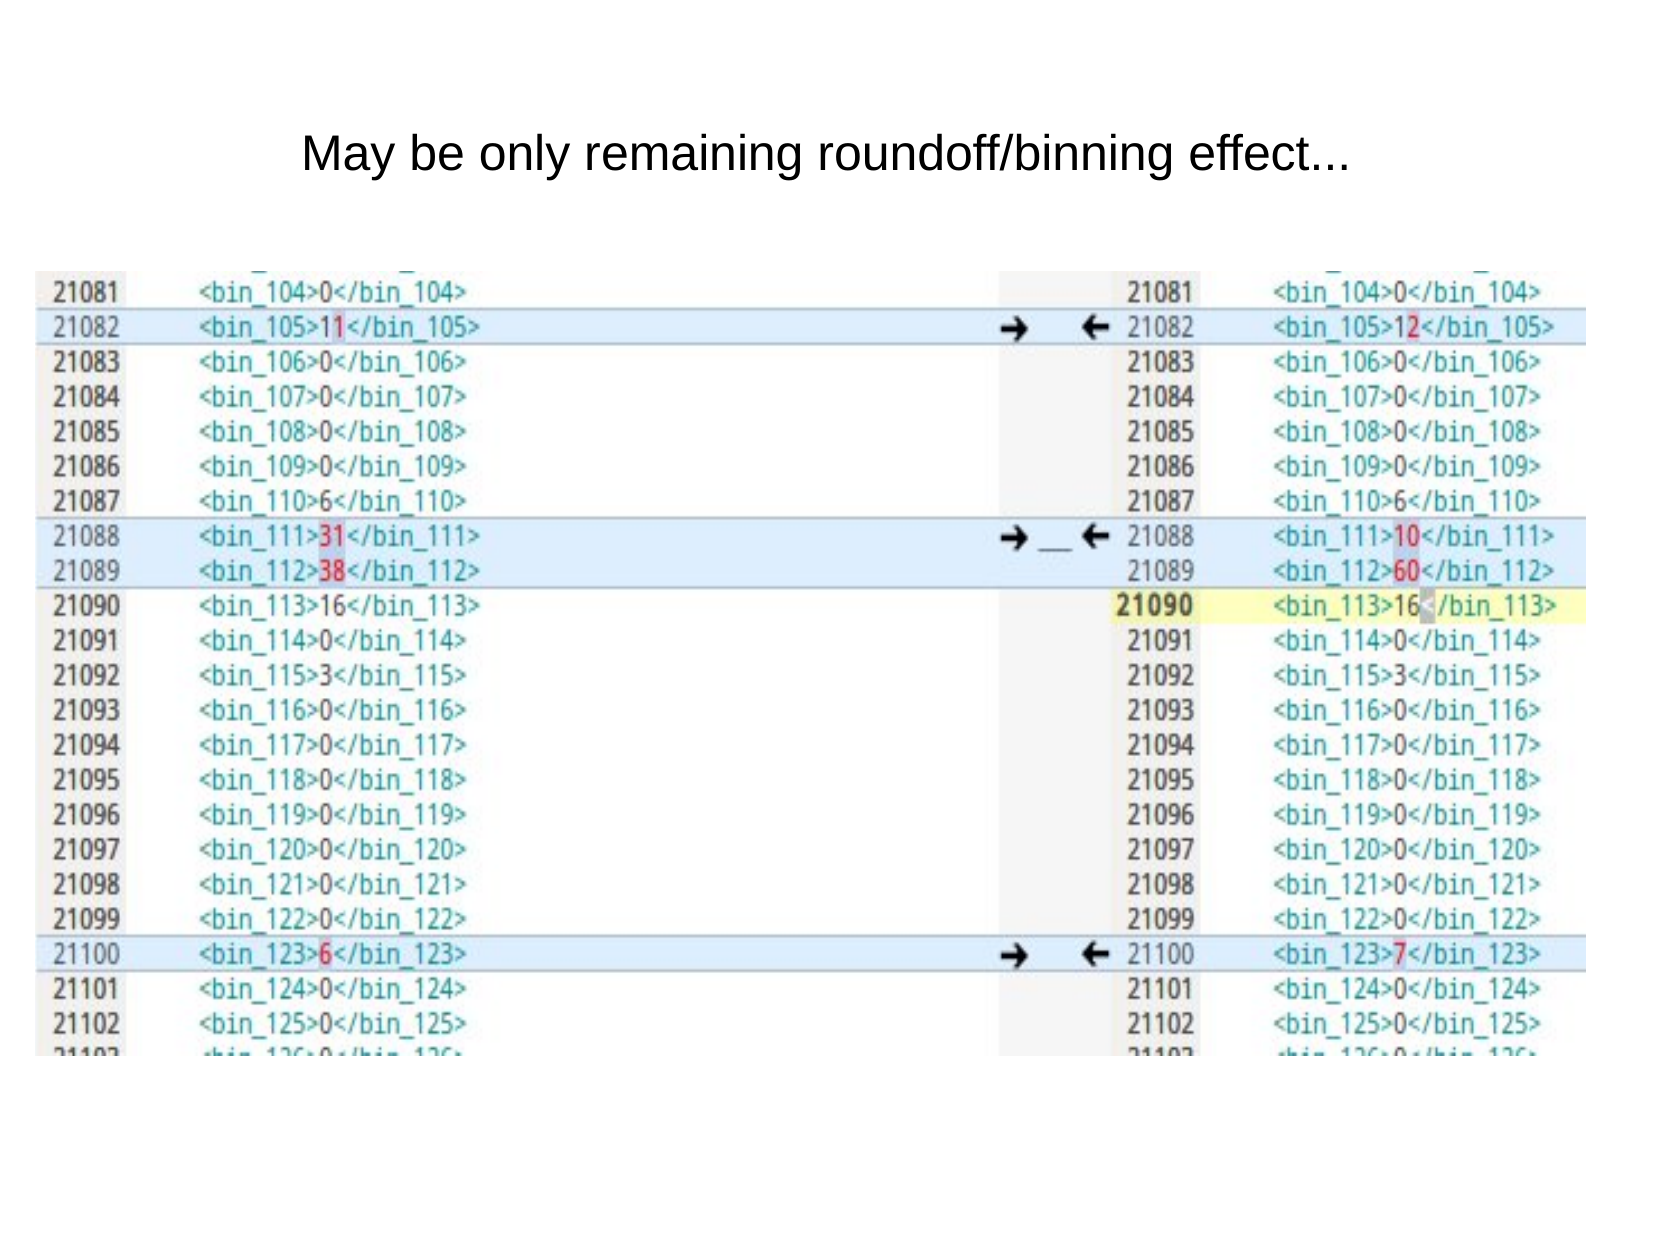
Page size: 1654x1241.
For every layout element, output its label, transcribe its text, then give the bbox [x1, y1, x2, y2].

title May be only remaining roundoff/binning effect... [82, 49, 1571, 257]
picture [35, 271, 1586, 1056]
